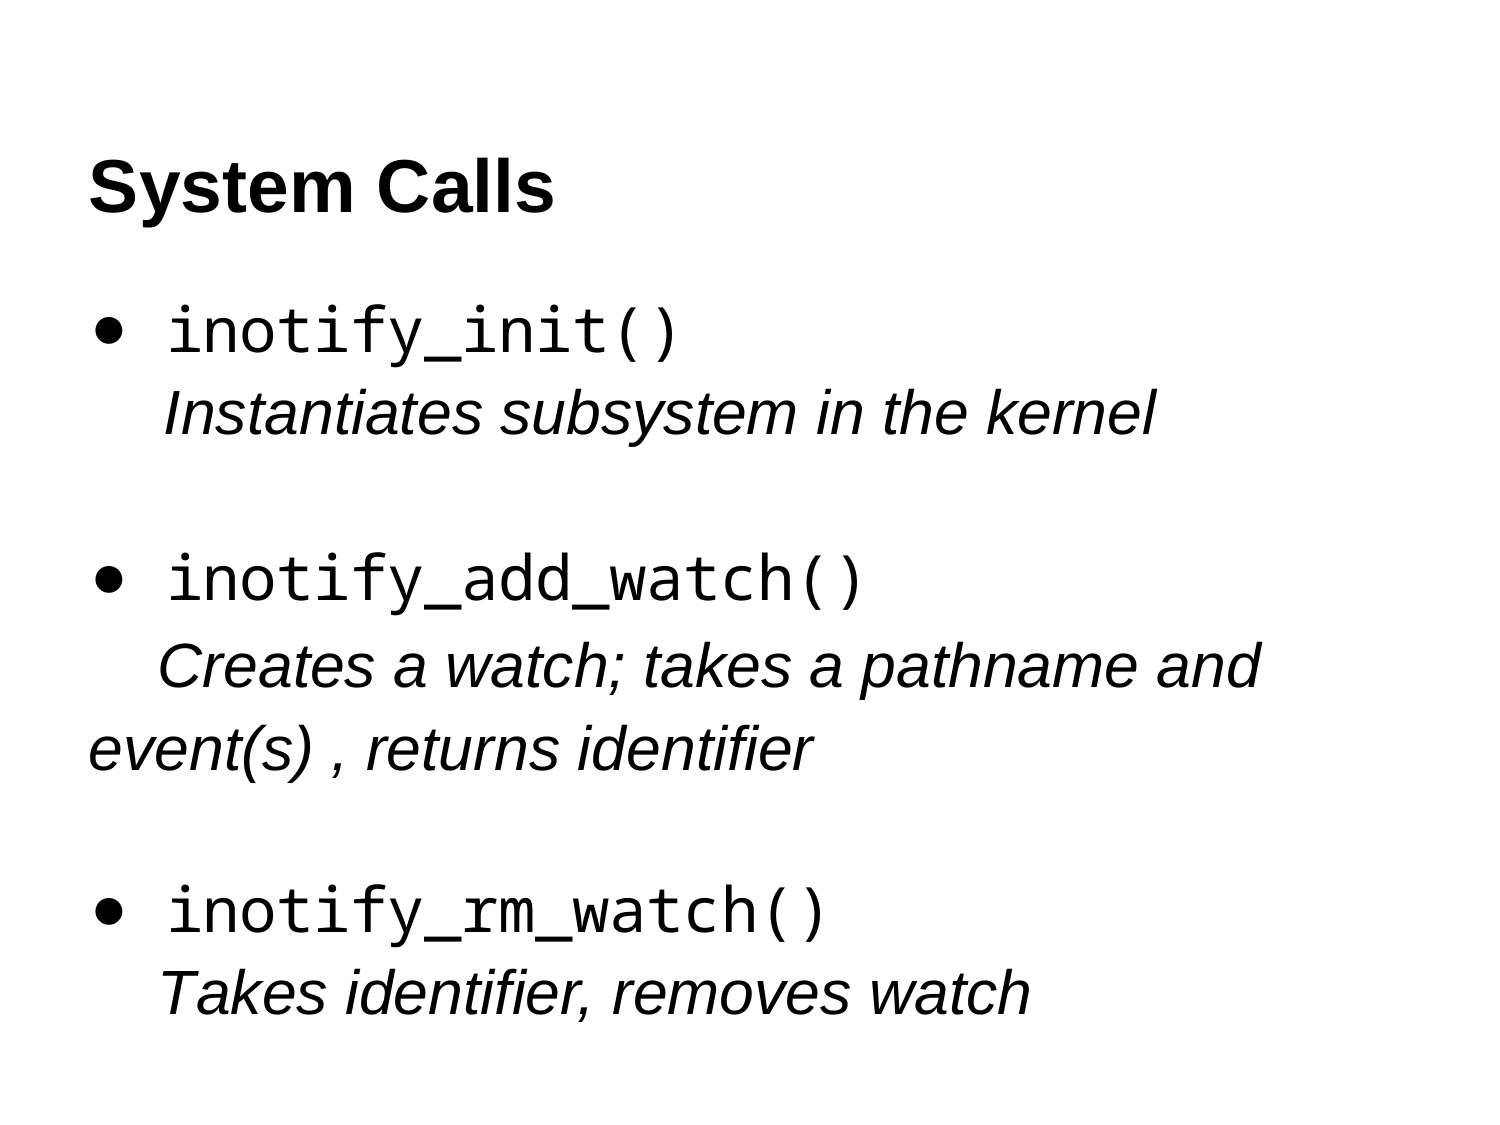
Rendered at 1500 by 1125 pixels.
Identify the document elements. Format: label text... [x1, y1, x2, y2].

title System Calls [86, 137, 1414, 228]
text_box inotify_init() Instantiates subsystem in the kernel inotify_add_watch() Creates a watch; takes a pathname and event(s) , returns identifier inotify_rm_watch() Takes identifier, removes watch [86, 289, 1265, 1028]
